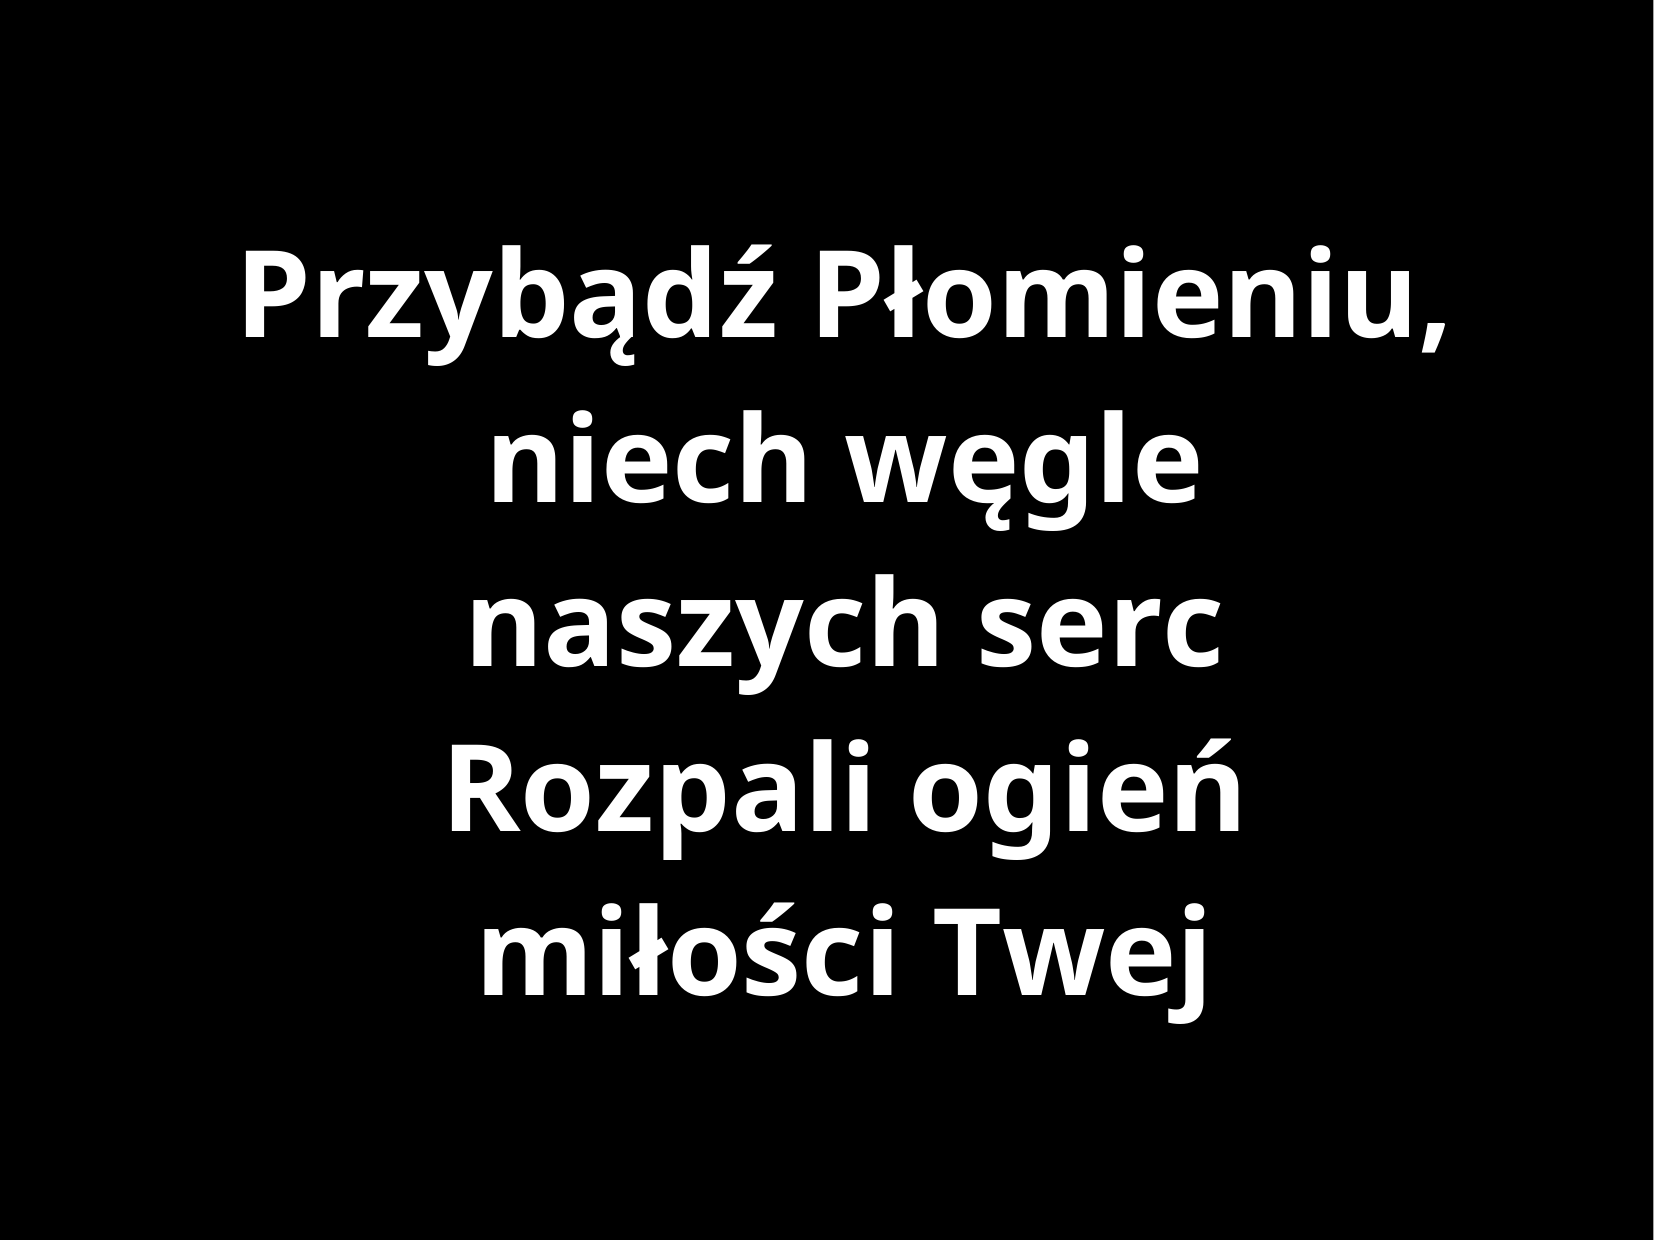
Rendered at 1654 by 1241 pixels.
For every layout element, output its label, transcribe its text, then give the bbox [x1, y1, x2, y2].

subtitle Przybądź Płomieniu, niech węgle naszych serc Rozpali ogień miłości Twej [0, 0, 1654, 1241]
